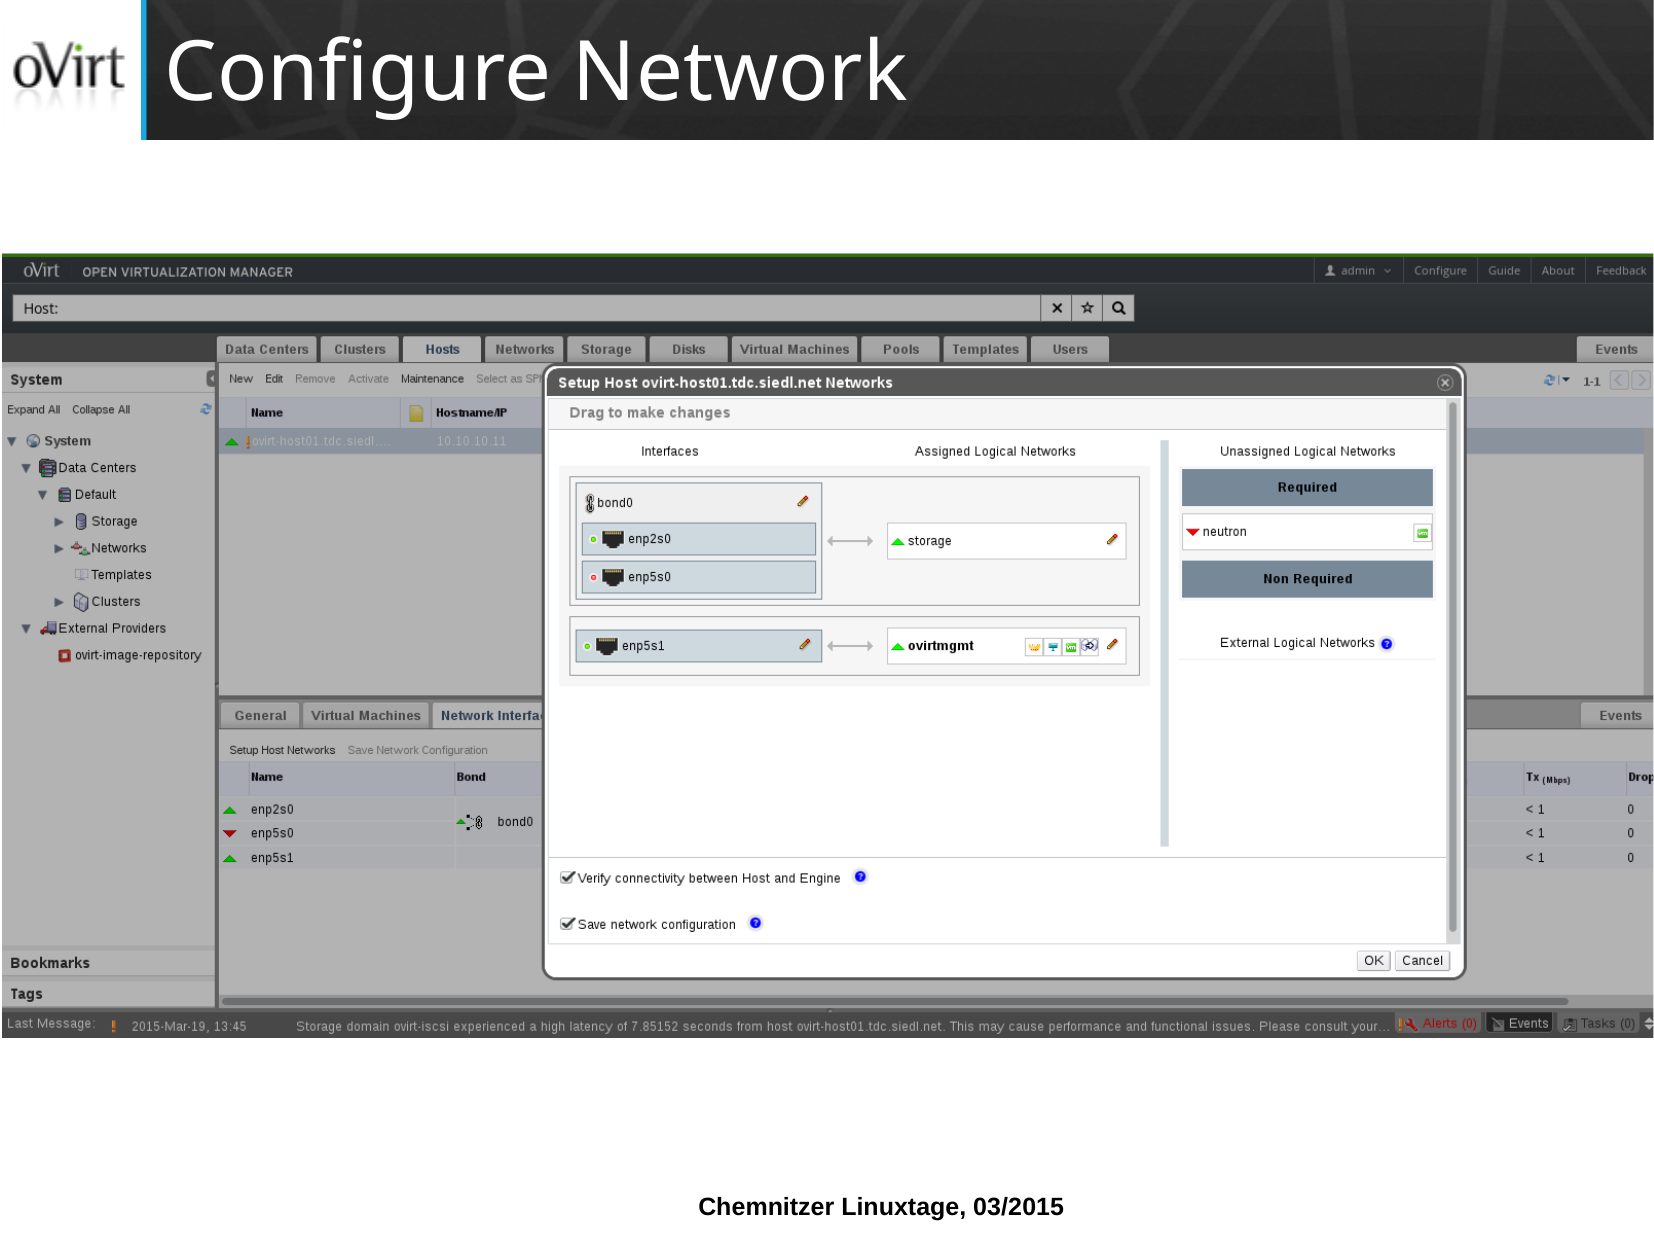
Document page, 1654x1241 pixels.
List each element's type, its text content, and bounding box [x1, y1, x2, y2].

title Configure Network [164, 18, 1653, 119]
picture [0, 0, 1654, 140]
picture [2, 253, 1654, 1038]
